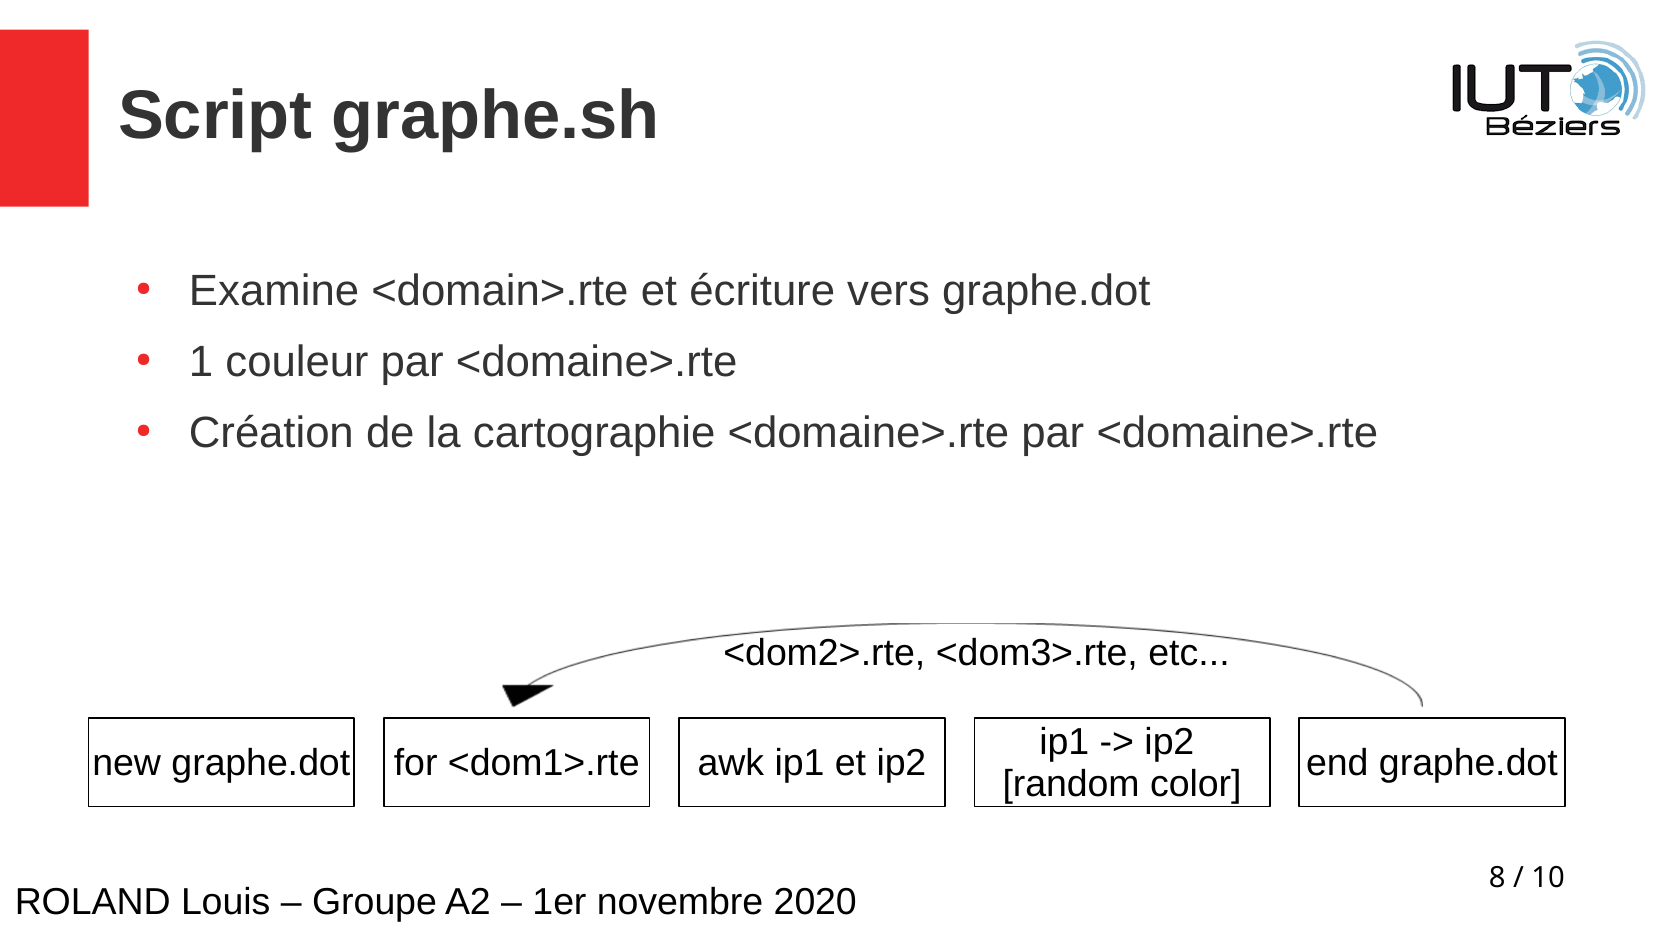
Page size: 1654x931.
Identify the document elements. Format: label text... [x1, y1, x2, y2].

text_box ip1 -> ip2 [random color] [974, 765, 1270, 807]
text_box awk ip1 et ip2 [679, 717, 945, 807]
list Examine <domain>.rte et écriture vers graphe.dot 1 couleur par <domaine>.rte Création de la cartographie <domaine>.rte par <domaine>.rte [118, 265, 1536, 806]
text_box ROLAND Louis – Groupe A2 – 1er novembre 2020 [0, 873, 1477, 931]
picture [1329, 623, 1424, 713]
text_box <dom2>.rte, <dom3>.rte, etc... [708, 623, 1329, 765]
picture [1443, 11, 1654, 160]
picture [501, 623, 708, 713]
text_box end graphe.dot [1299, 717, 1565, 807]
text_box for <dom1>.rte [383, 717, 650, 807]
text_box new graphe.dot [88, 717, 355, 807]
title Script graphe.sh [118, 37, 1571, 193]
